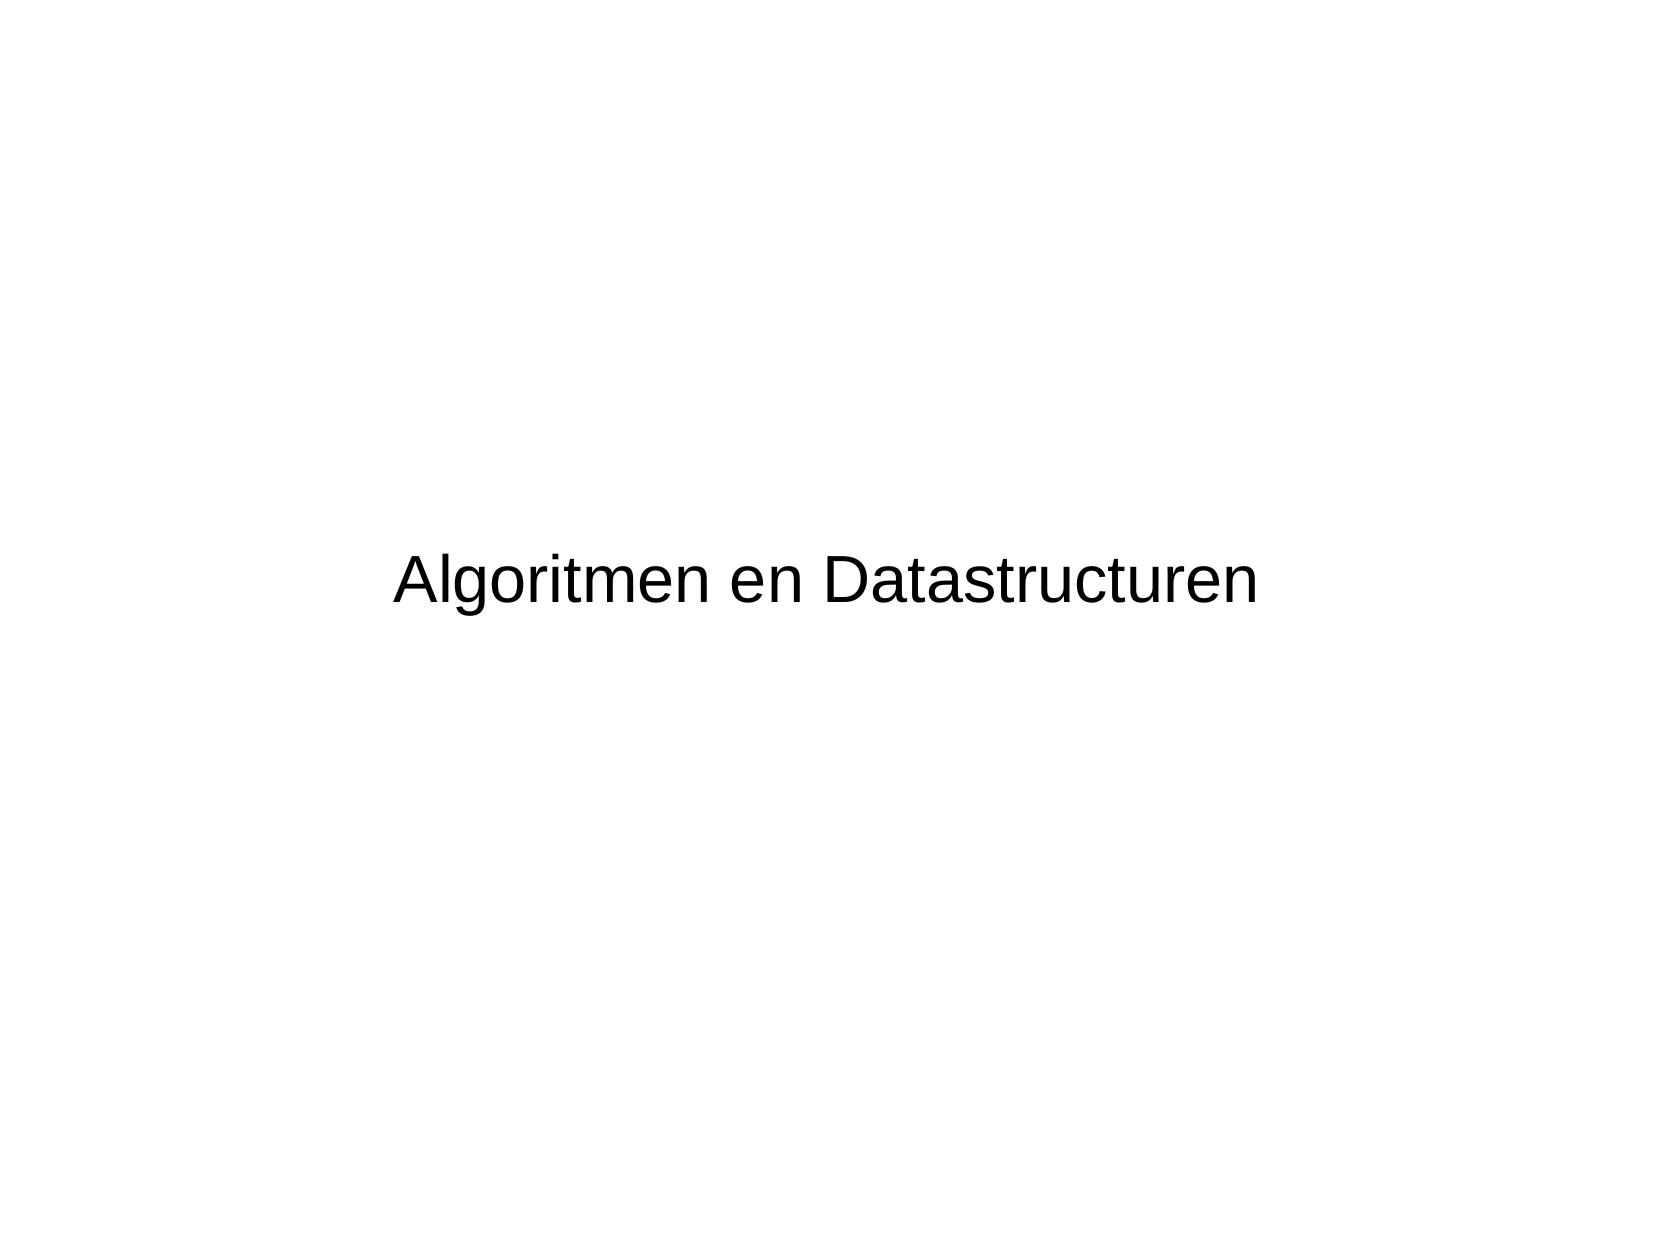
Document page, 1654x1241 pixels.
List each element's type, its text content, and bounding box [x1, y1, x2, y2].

subtitle Algoritmen en Datastructuren [82, 49, 1571, 1109]
